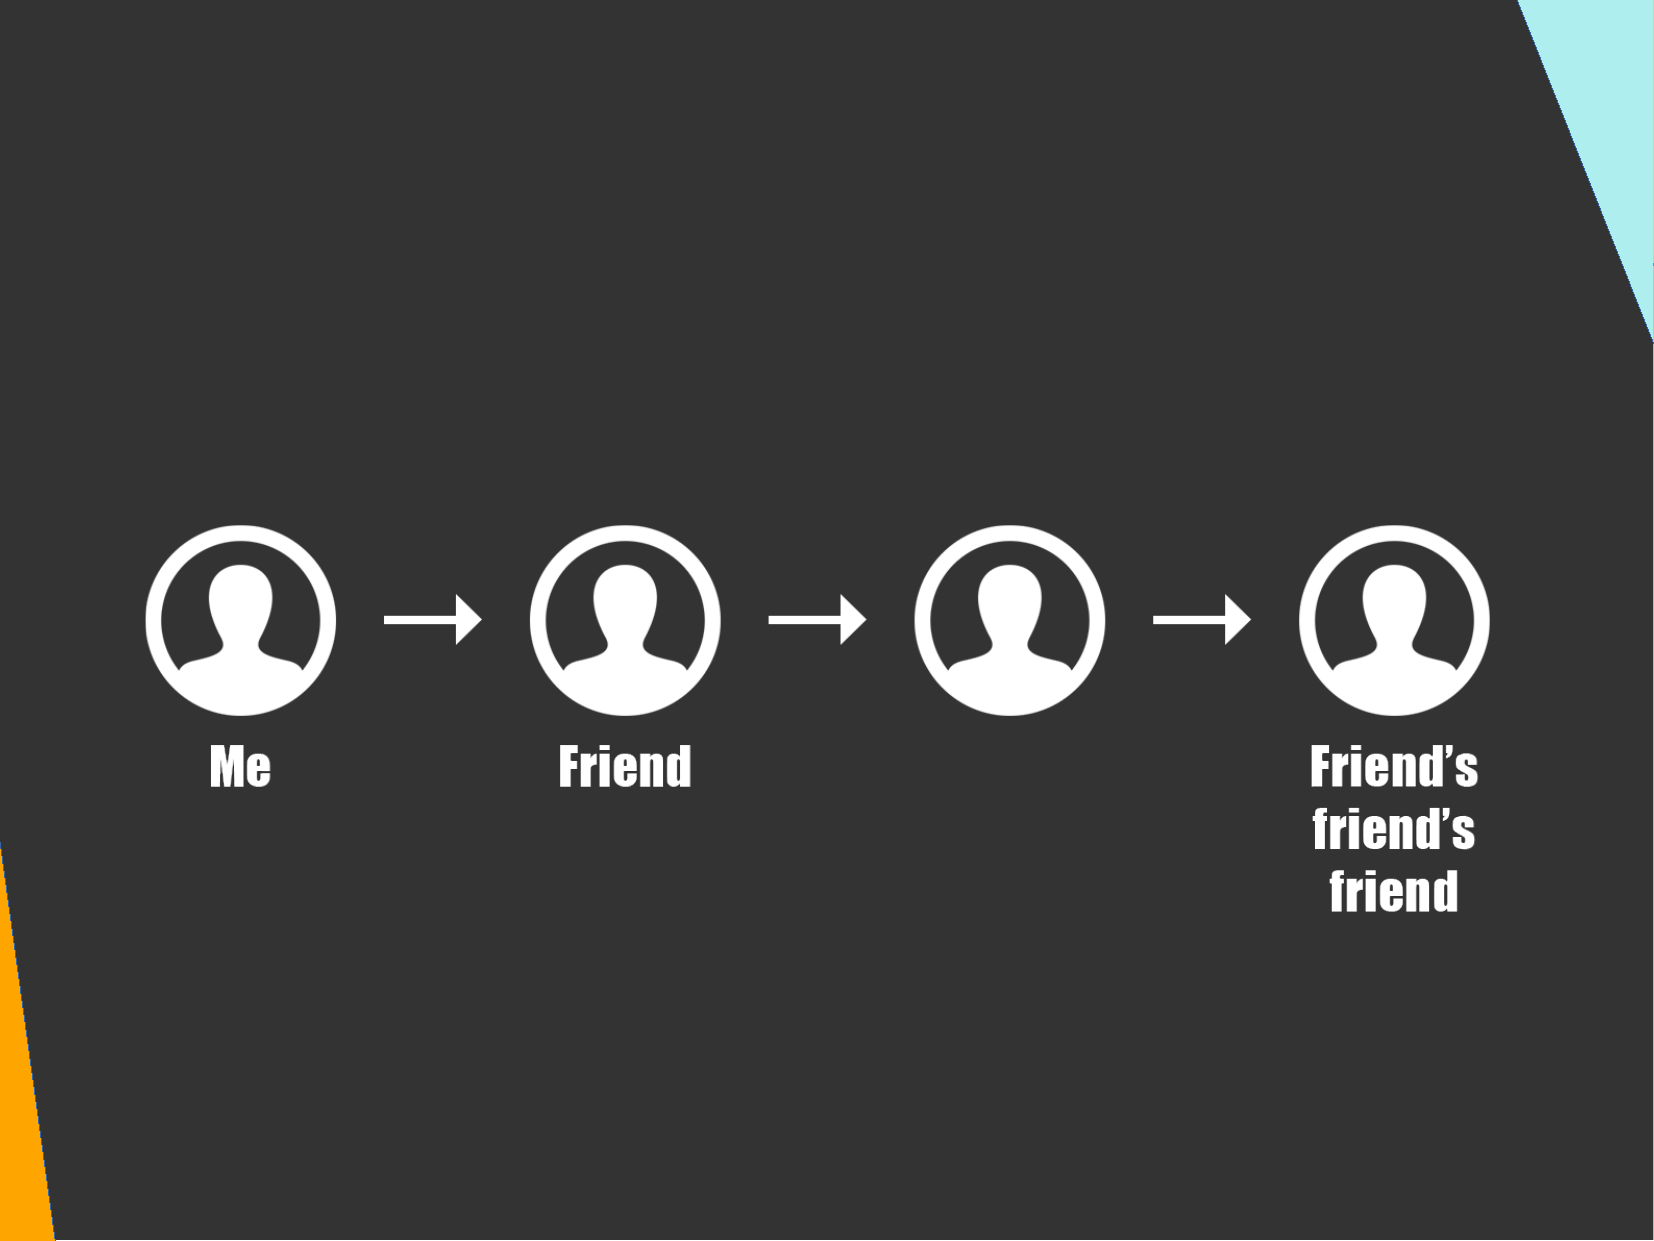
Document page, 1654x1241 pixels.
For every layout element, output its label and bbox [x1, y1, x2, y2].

picture [63, 151, 1591, 1089]
text_box [0, 841, 56, 1241]
text_box [1517, 0, 1654, 344]
